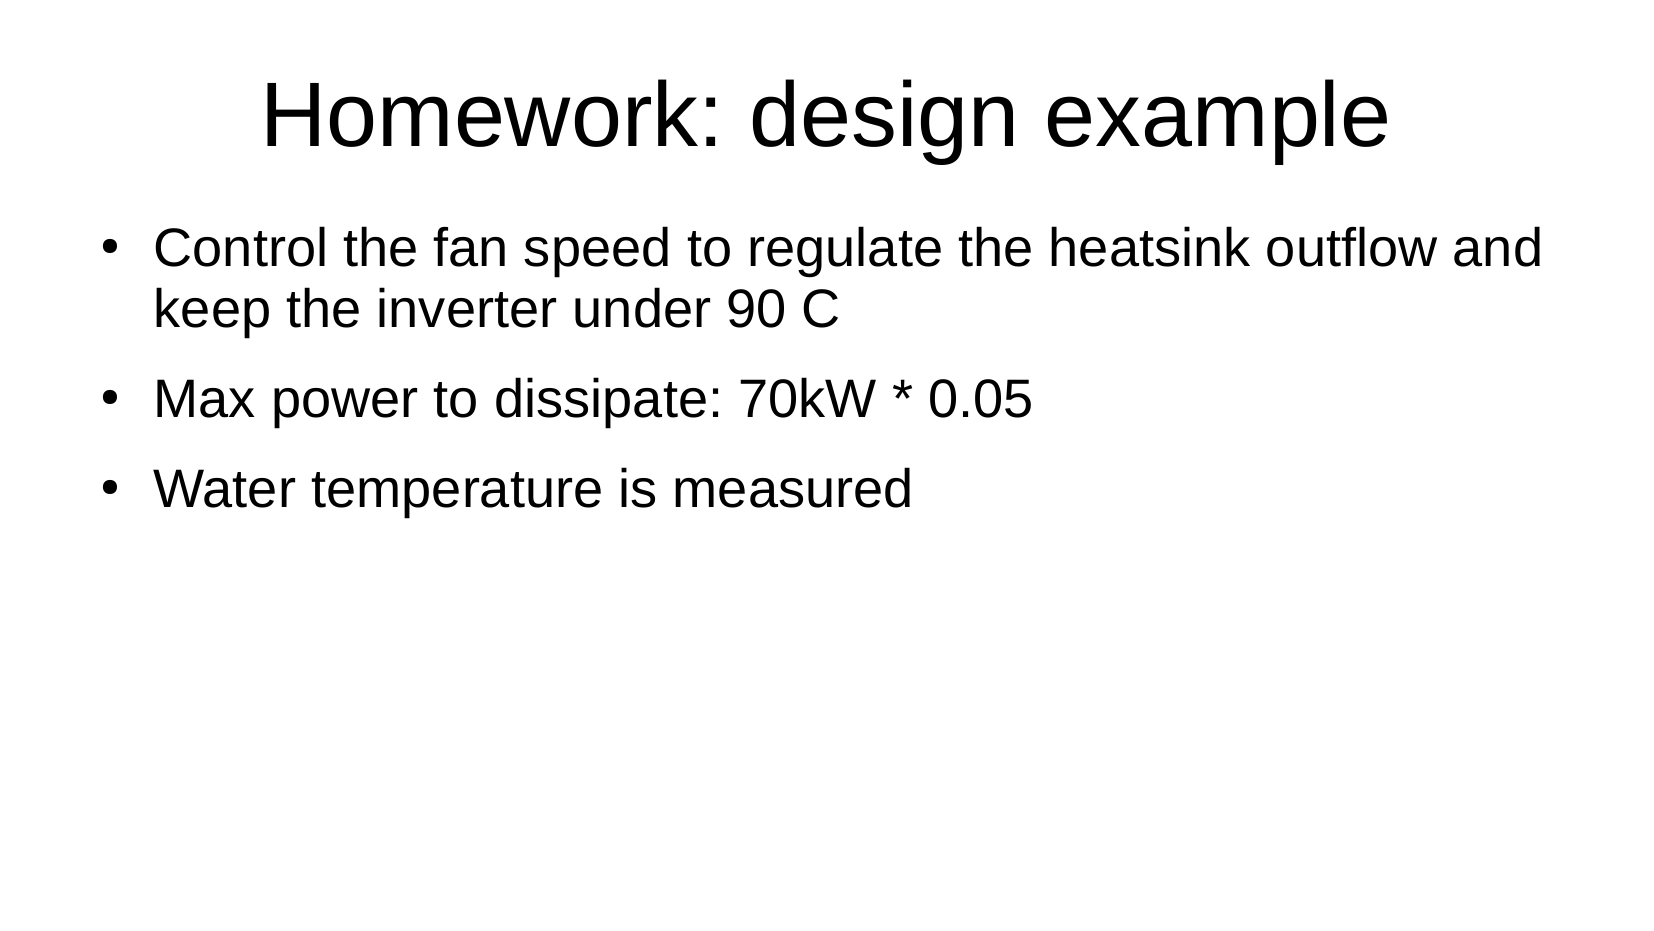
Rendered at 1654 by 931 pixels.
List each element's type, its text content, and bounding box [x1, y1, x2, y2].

title Homework: design example [82, 37, 1571, 193]
list Control the fan speed to regulate the heatsink outflow and keep the inverter under 90 C Max power to dissipate: 70kW * 0.05 Water temperature is measured [82, 217, 1571, 863]
